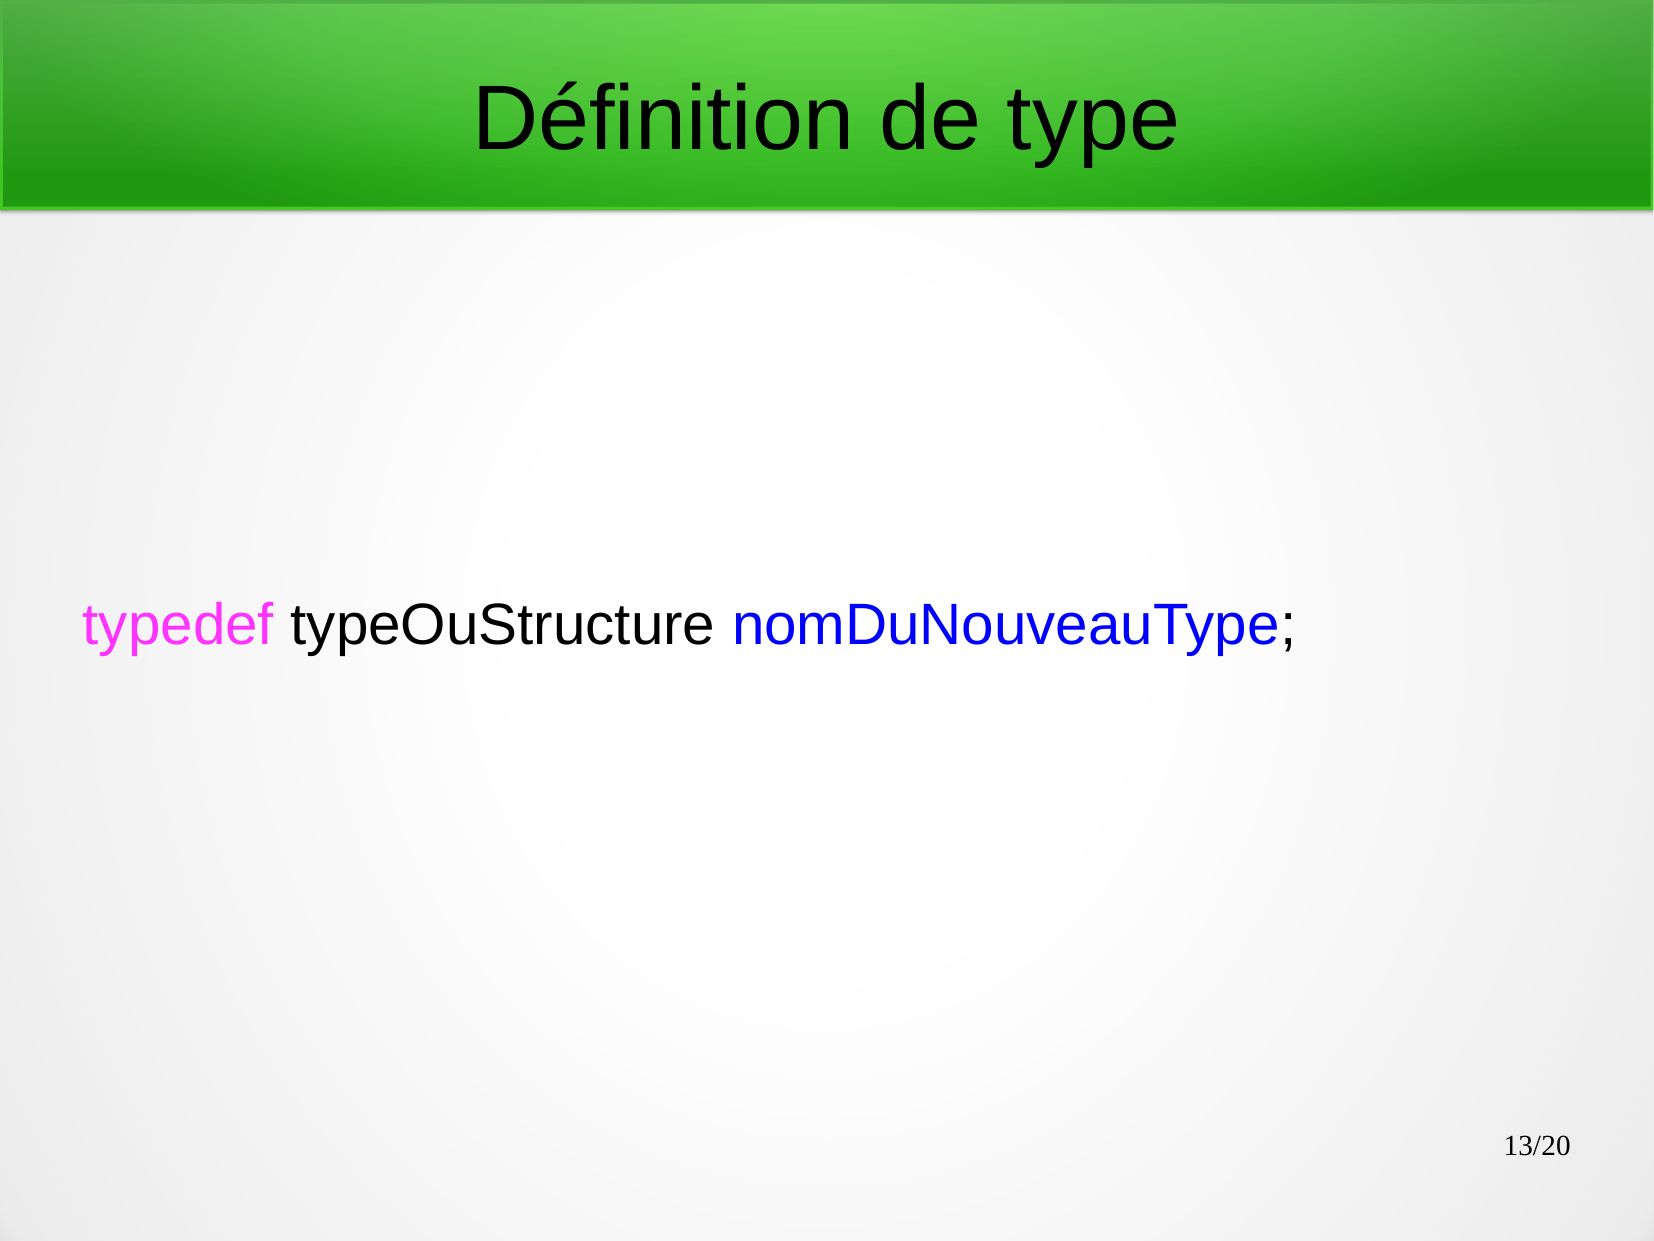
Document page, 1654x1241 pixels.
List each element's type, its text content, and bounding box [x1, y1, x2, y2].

subtitle typedef typeOuStructure nomDuNouveauType; [82, 297, 1571, 1102]
title Définition de type [82, 47, 1571, 189]
